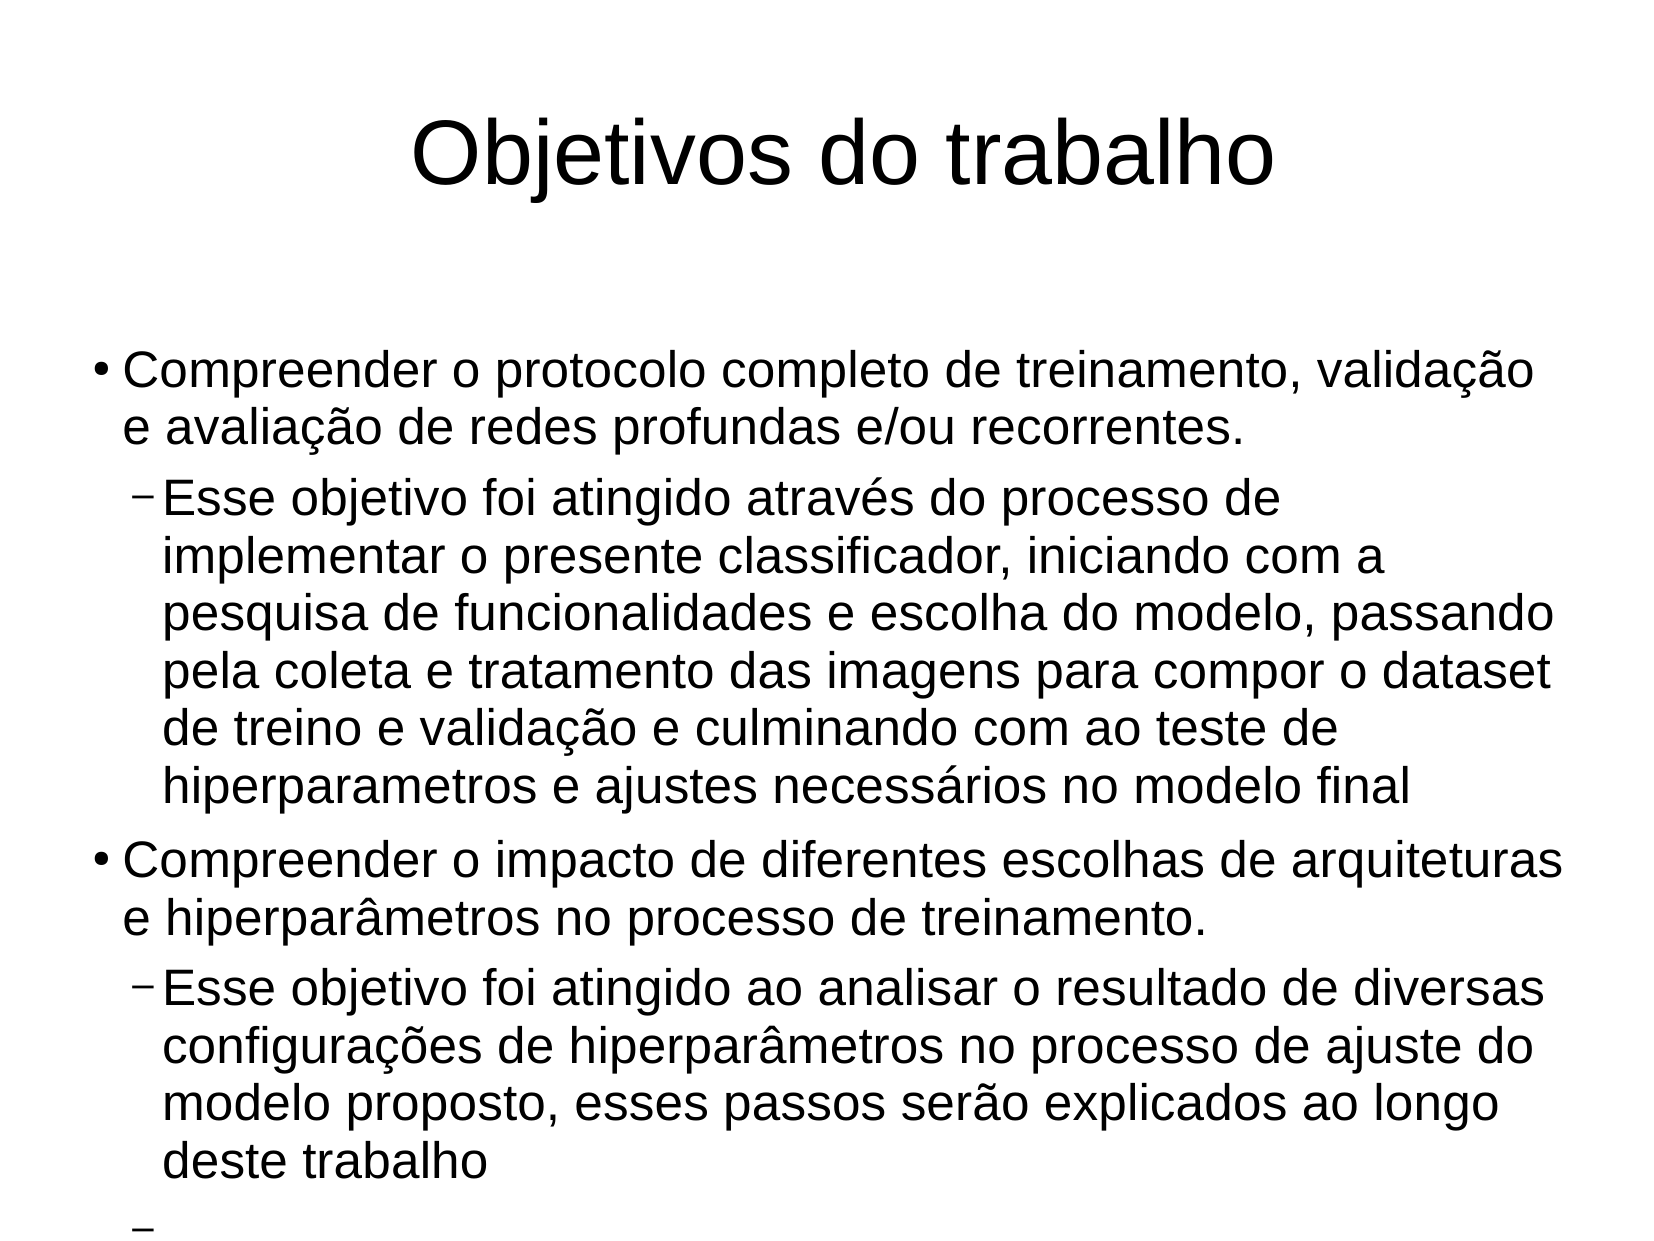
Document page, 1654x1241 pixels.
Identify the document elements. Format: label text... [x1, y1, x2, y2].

list Compreender o protocolo completo de treinamento, validação e avaliação de redes profundas e/ou recorrentes. Esse objetivo foi atingido através do processo de implementar o presente classificador, iniciando com a pesquisa de funcionalidades e escolha do modelo, passando pela coleta e tratamento das imagens para compor o dataset de treino e validação e culminando com ao teste de hiperparametros e ajustes necessários no modelo final Compreender o impacto de diferentes escolhas de arquiteturas e hiperparâmetros no processo de treinamento. Esse objetivo foi atingido ao analisar o resultado de diversas configurações de hiperparâmetros no processo de ajuste do modelo proposto, esses passos serão explicados ao longo deste trabalho [82, 224, 1571, 1229]
title Objetivos do trabalho [82, 49, 1571, 224]
